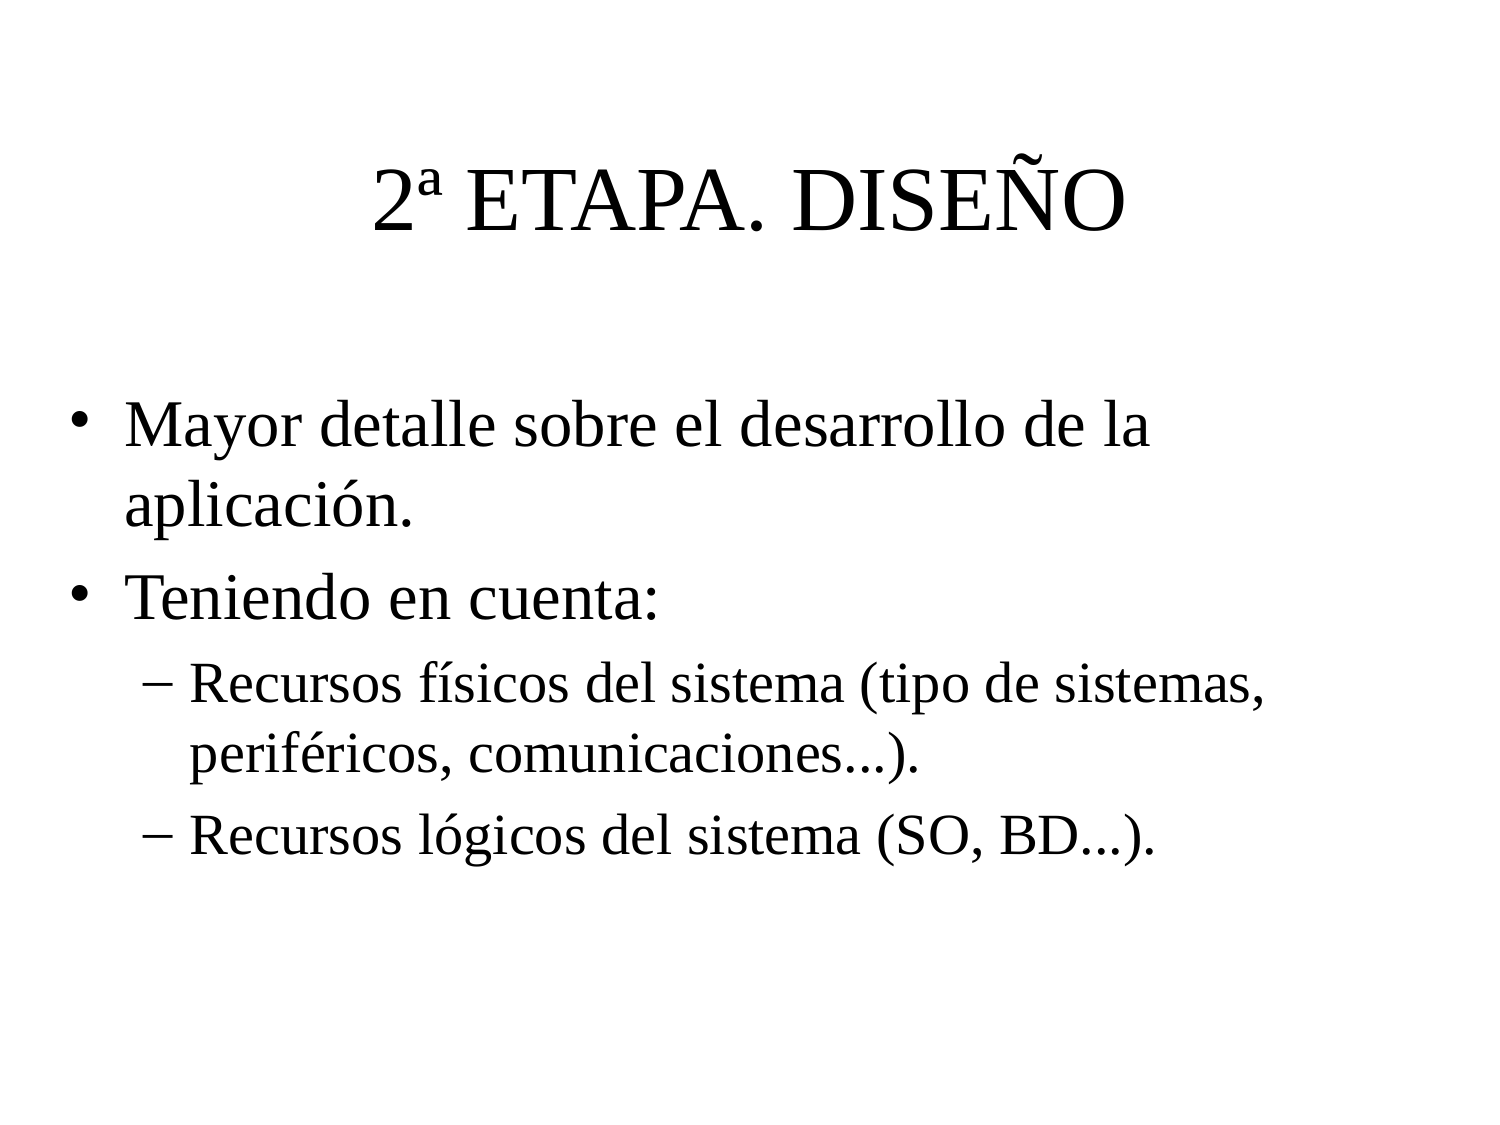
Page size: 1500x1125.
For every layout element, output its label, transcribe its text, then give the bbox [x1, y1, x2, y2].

list Mayor detalle sobre el desarrollo de la aplicación. Teniendo en cuenta: Recursos físicos del sistema (tipo de sistemas, periféricos, comunicaciones...). Recursos lógicos del sistema (SO, BD...). [53, 371, 1447, 1047]
title 2ª ETAPA. DISEÑO [112, 99, 1388, 288]
